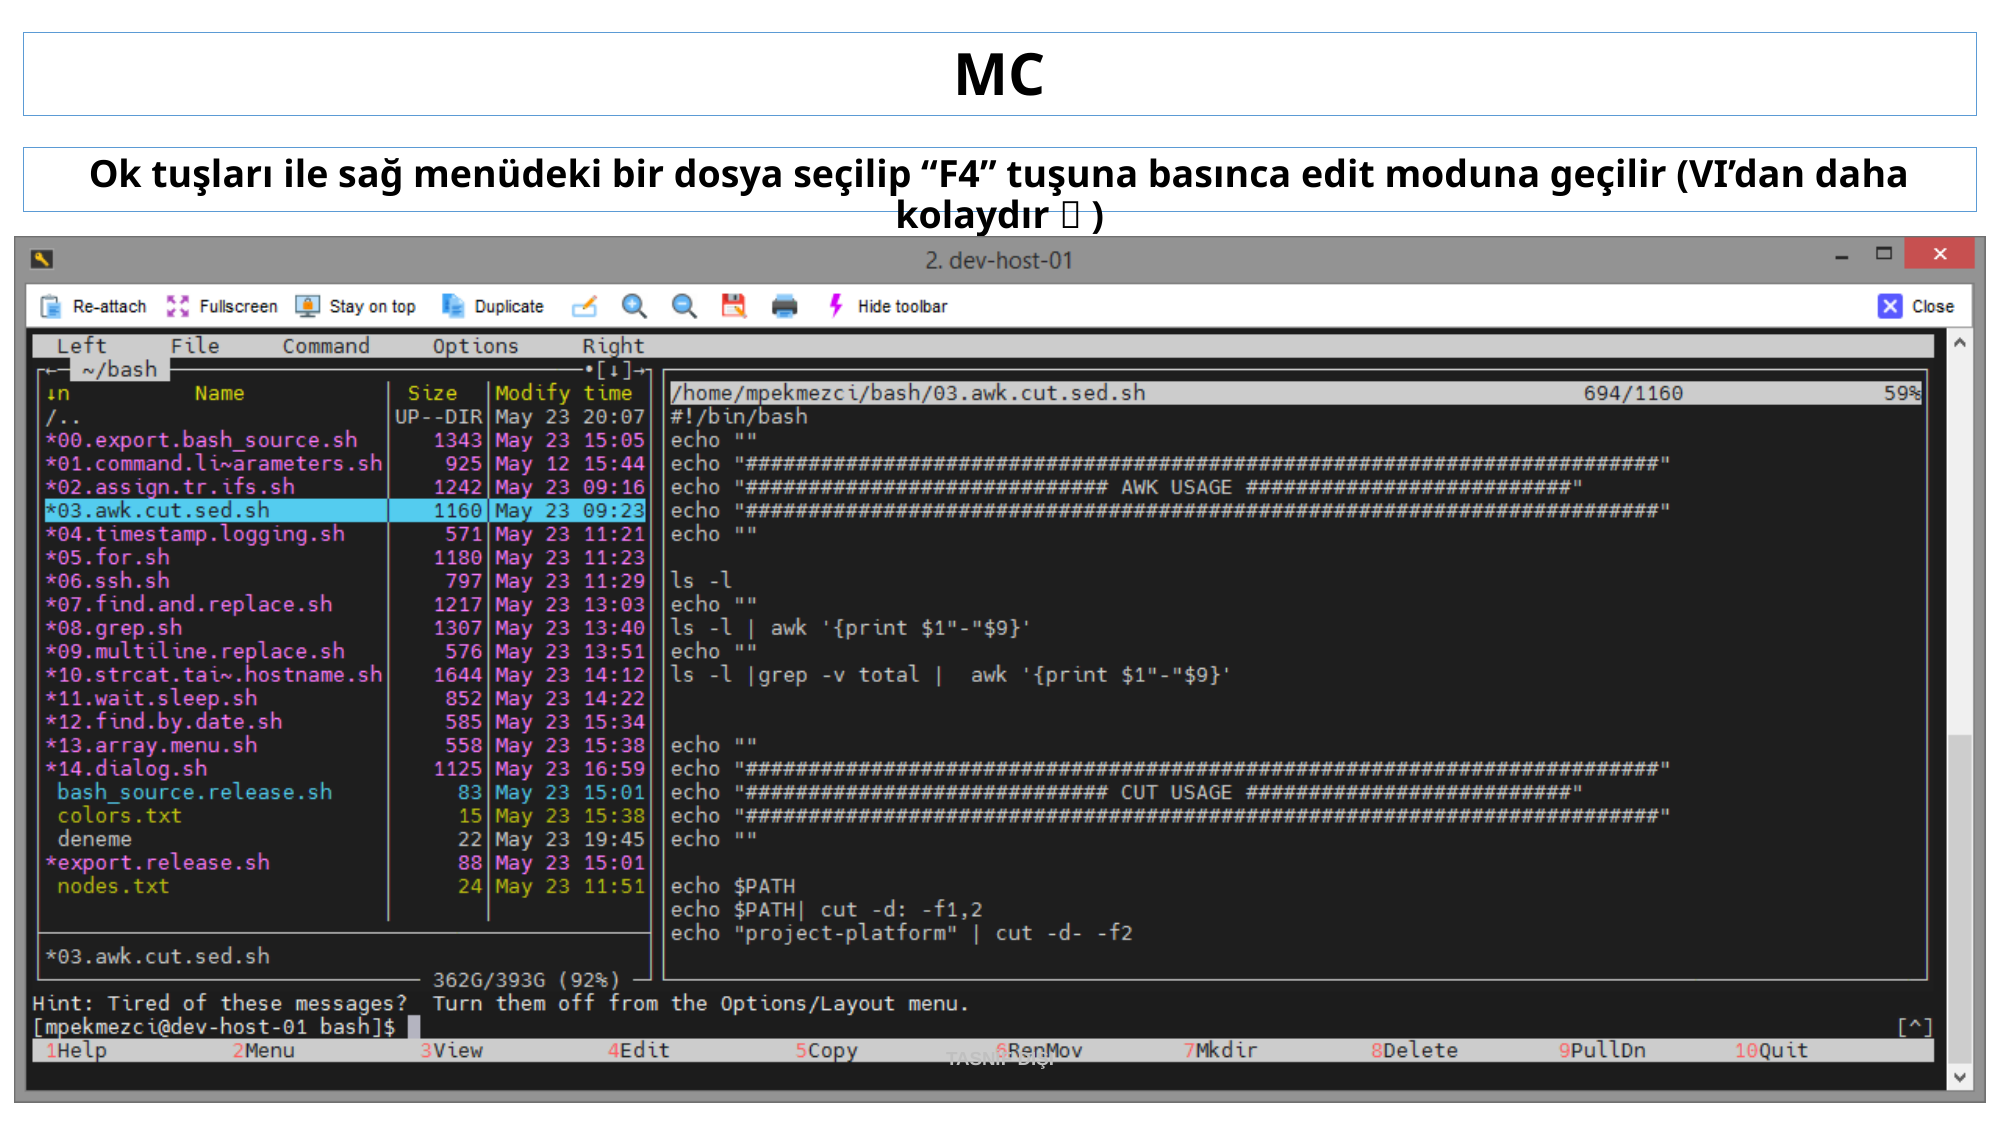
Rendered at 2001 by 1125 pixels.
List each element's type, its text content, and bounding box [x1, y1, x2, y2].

picture [14, 236, 1986, 1042]
text_box Ok tuşları ile sağ menüdeki bir dosya seçilip “F4” tuşuna basınca edit moduna geçilir (VI’dan daha kolaydır  ) [23, 147, 1977, 212]
title MC [23, 32, 1977, 116]
footer TASNİF DIŞI [0, 1042, 2000, 1103]
